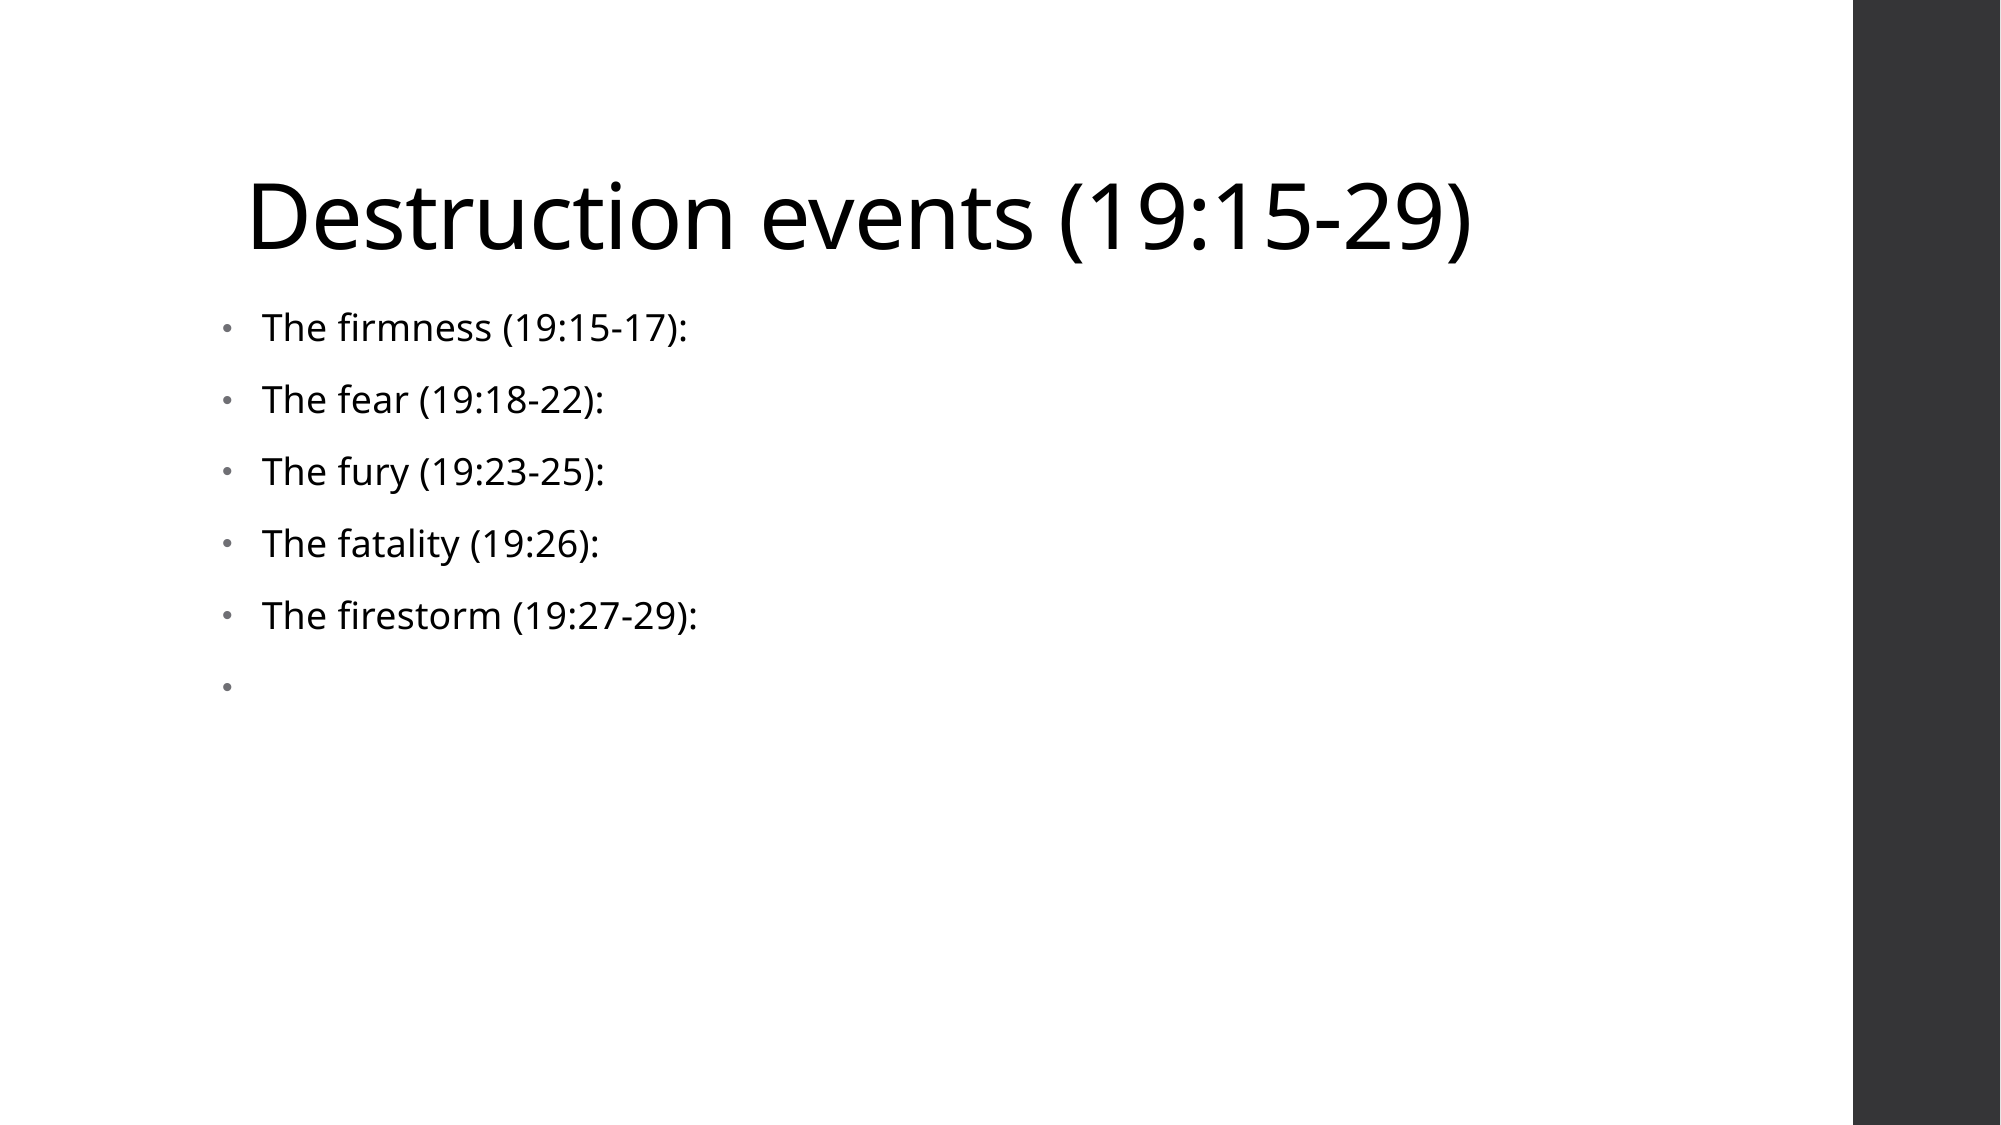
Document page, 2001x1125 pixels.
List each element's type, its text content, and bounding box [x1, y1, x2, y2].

list The firmness (19:15-17): The fear (19:18-22): The fury (19:23-25): The fatality (19:26): The firestorm (19:27-29): [206, 299, 1617, 1014]
title Destruction events (19:15-29) [206, 60, 1797, 278]
